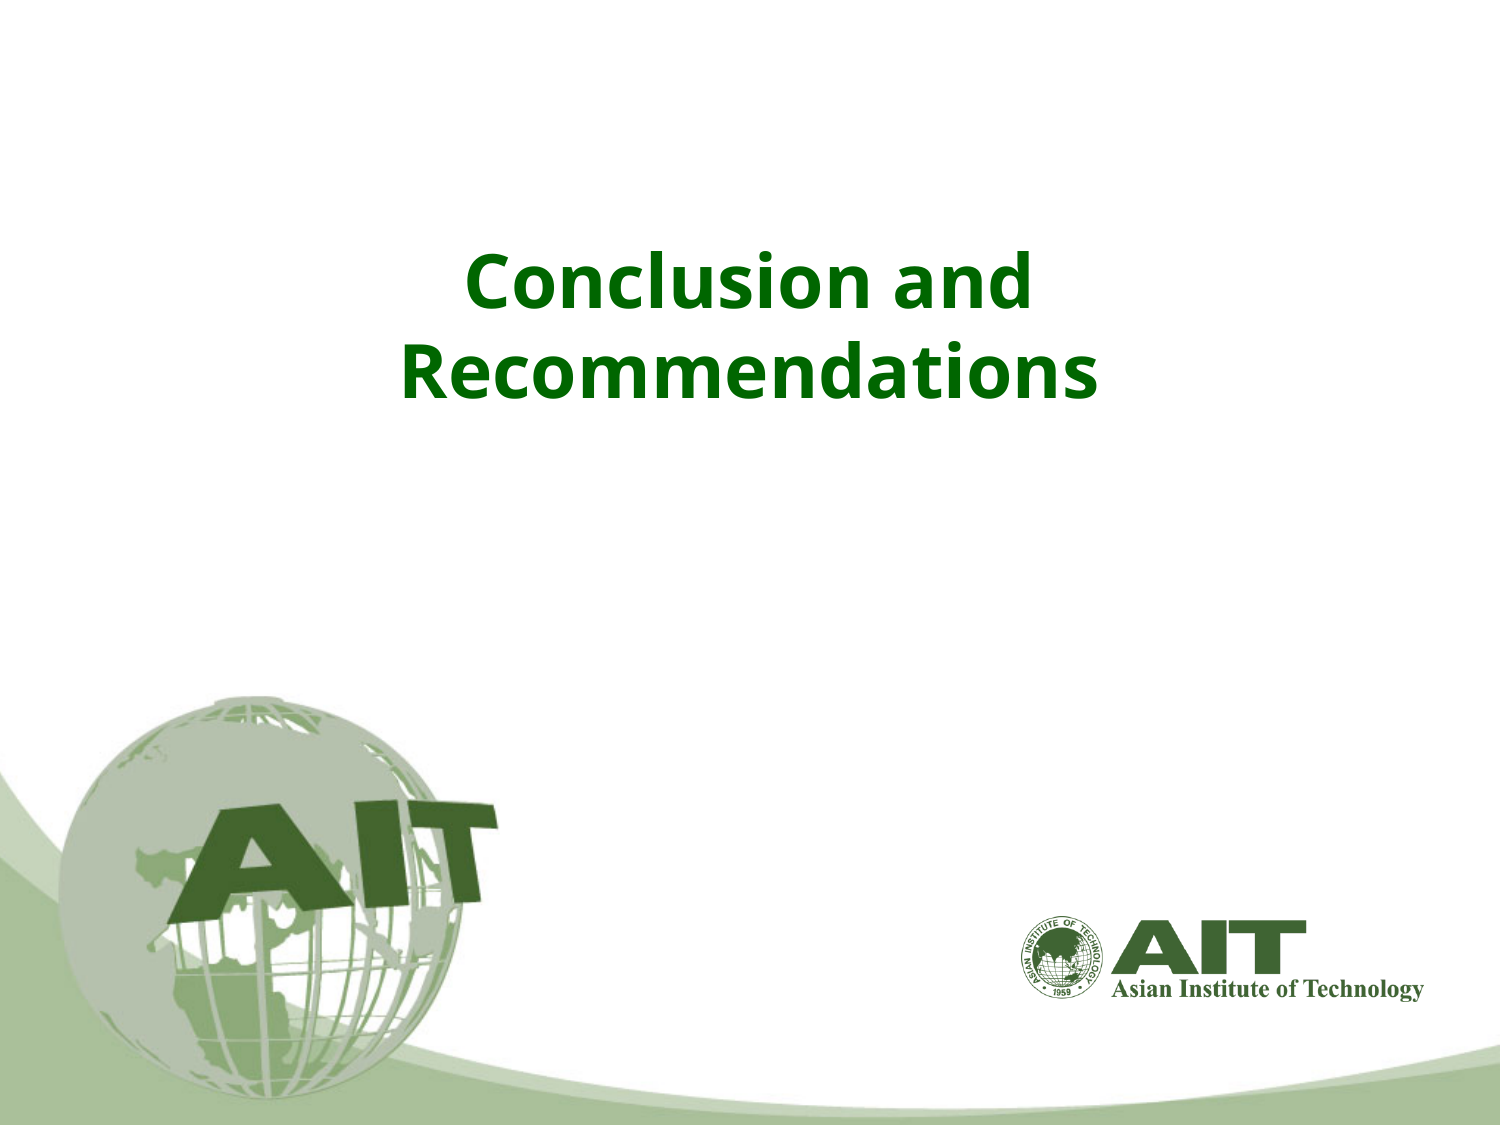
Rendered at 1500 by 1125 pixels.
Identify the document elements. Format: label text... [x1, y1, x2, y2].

title Conclusion and Recommendations [112, 203, 1387, 445]
picture [0, 0, 1500, 1125]
